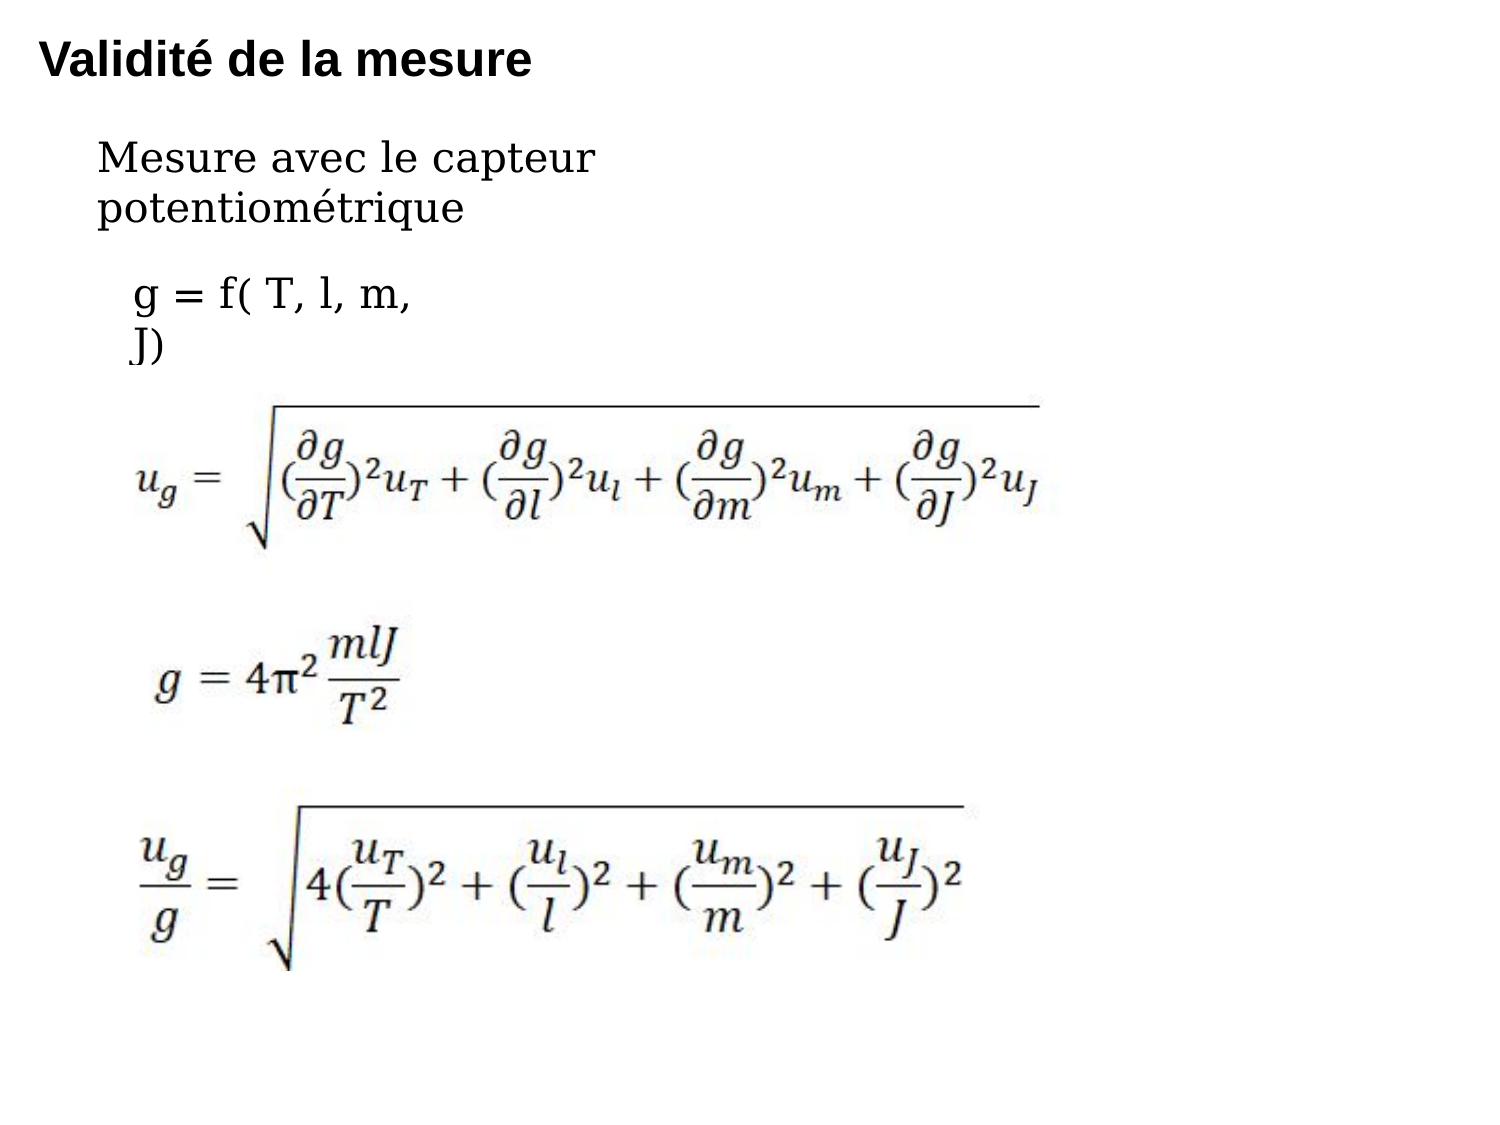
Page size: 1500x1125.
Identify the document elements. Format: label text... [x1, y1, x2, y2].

text_box Validité de la mesure [23, 23, 626, 96]
text_box g = f( T, l, m, J) [118, 259, 458, 365]
picture [106, 365, 1068, 776]
picture [106, 787, 986, 972]
text_box Mesure avec le capteur potentiométrique [82, 123, 844, 239]
